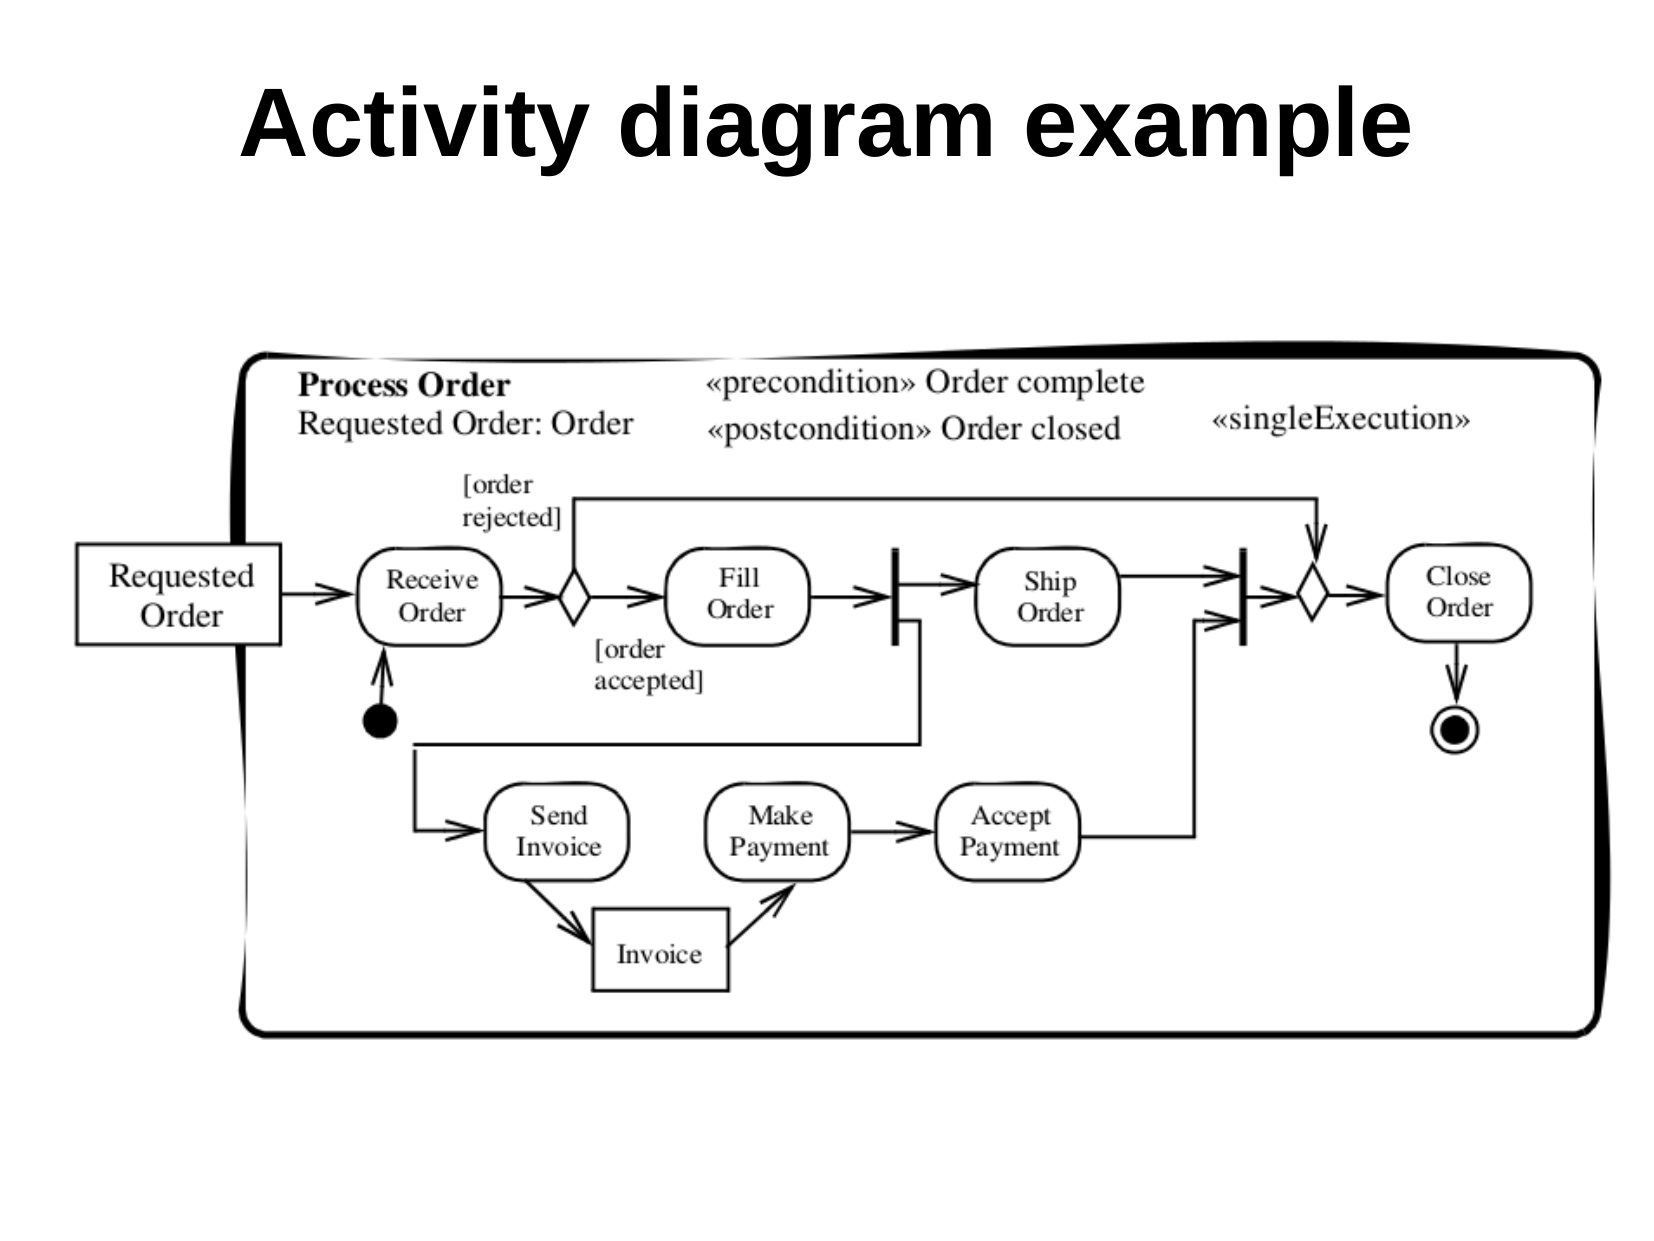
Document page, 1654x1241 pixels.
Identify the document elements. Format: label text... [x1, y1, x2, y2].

picture [52, 327, 1619, 1052]
title Activity diagram example [82, 49, 1571, 196]
